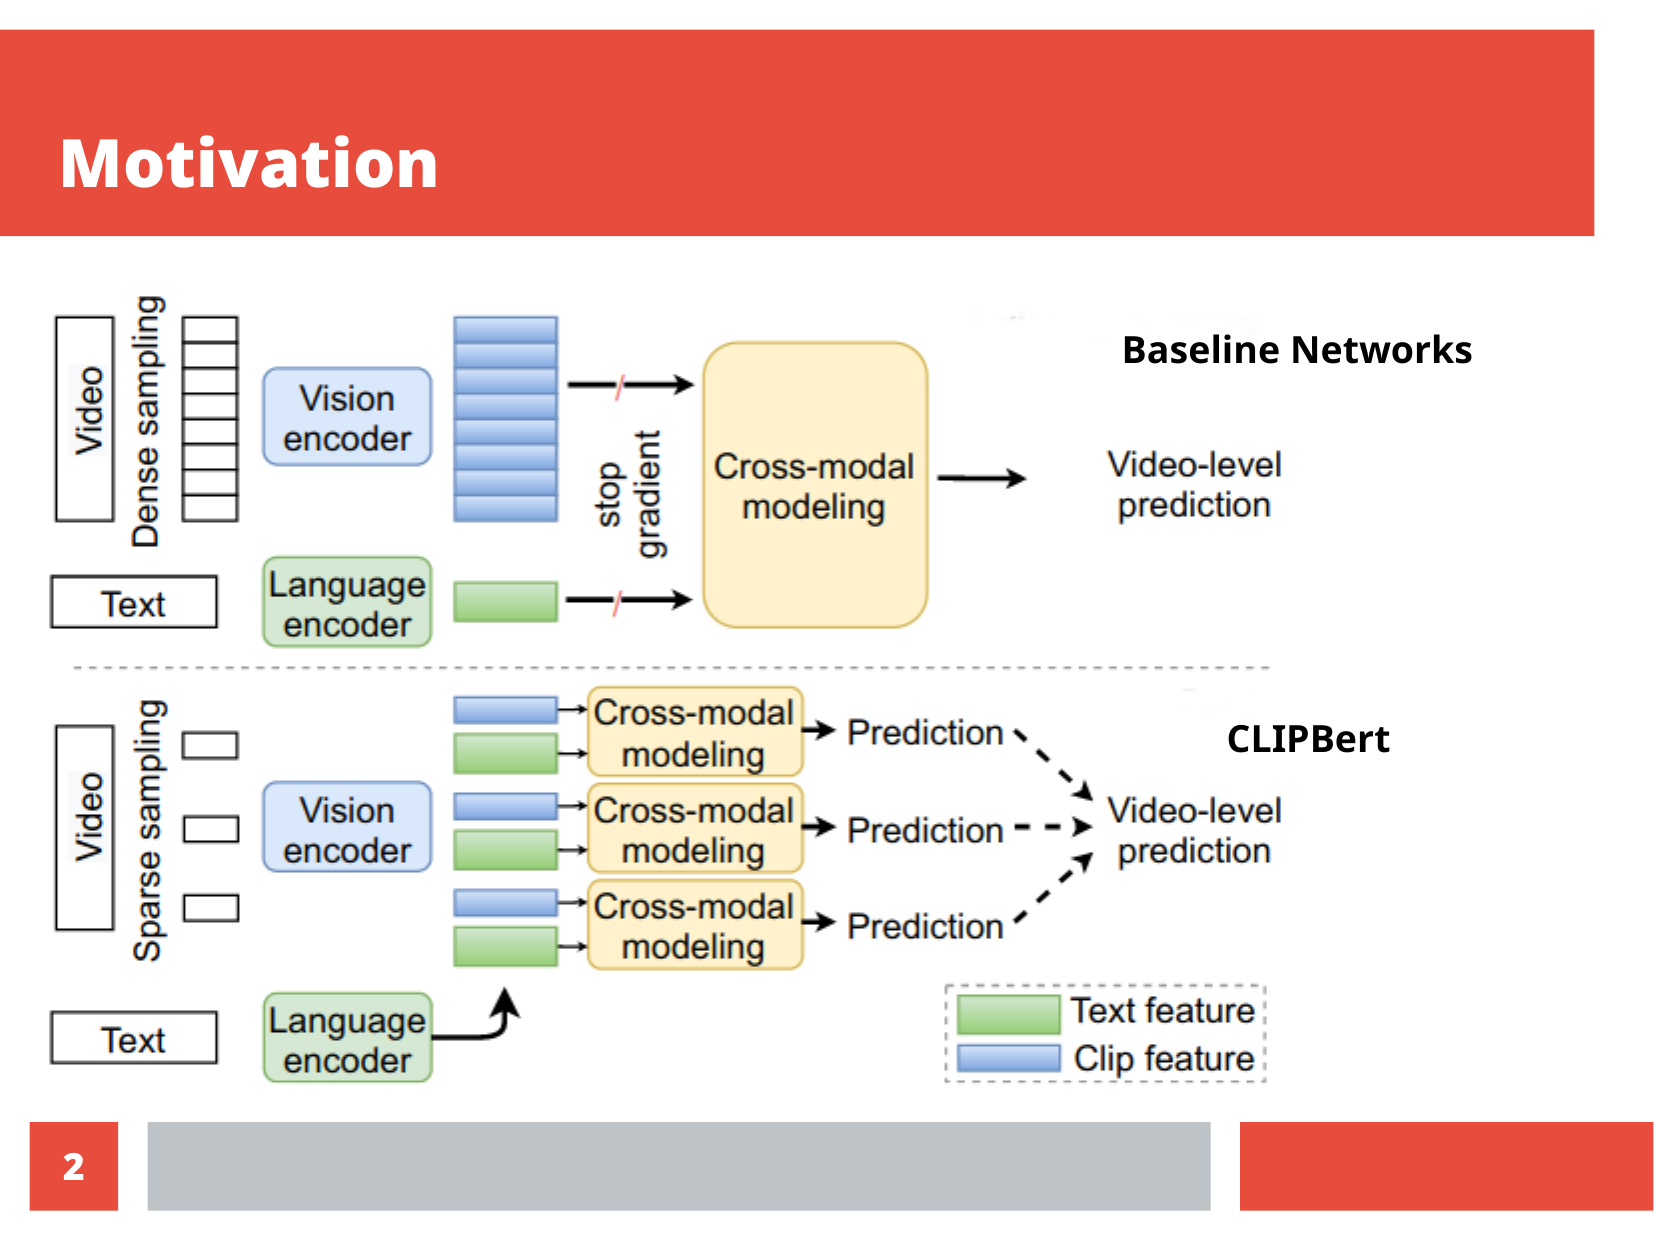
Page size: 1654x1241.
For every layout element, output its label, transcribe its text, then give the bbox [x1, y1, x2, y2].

title Motivation [59, 59, 1595, 207]
text_box CLIPBert [1211, 705, 1426, 764]
picture [30, 269, 1321, 1107]
text_box Baseline Networks [1106, 316, 1531, 376]
